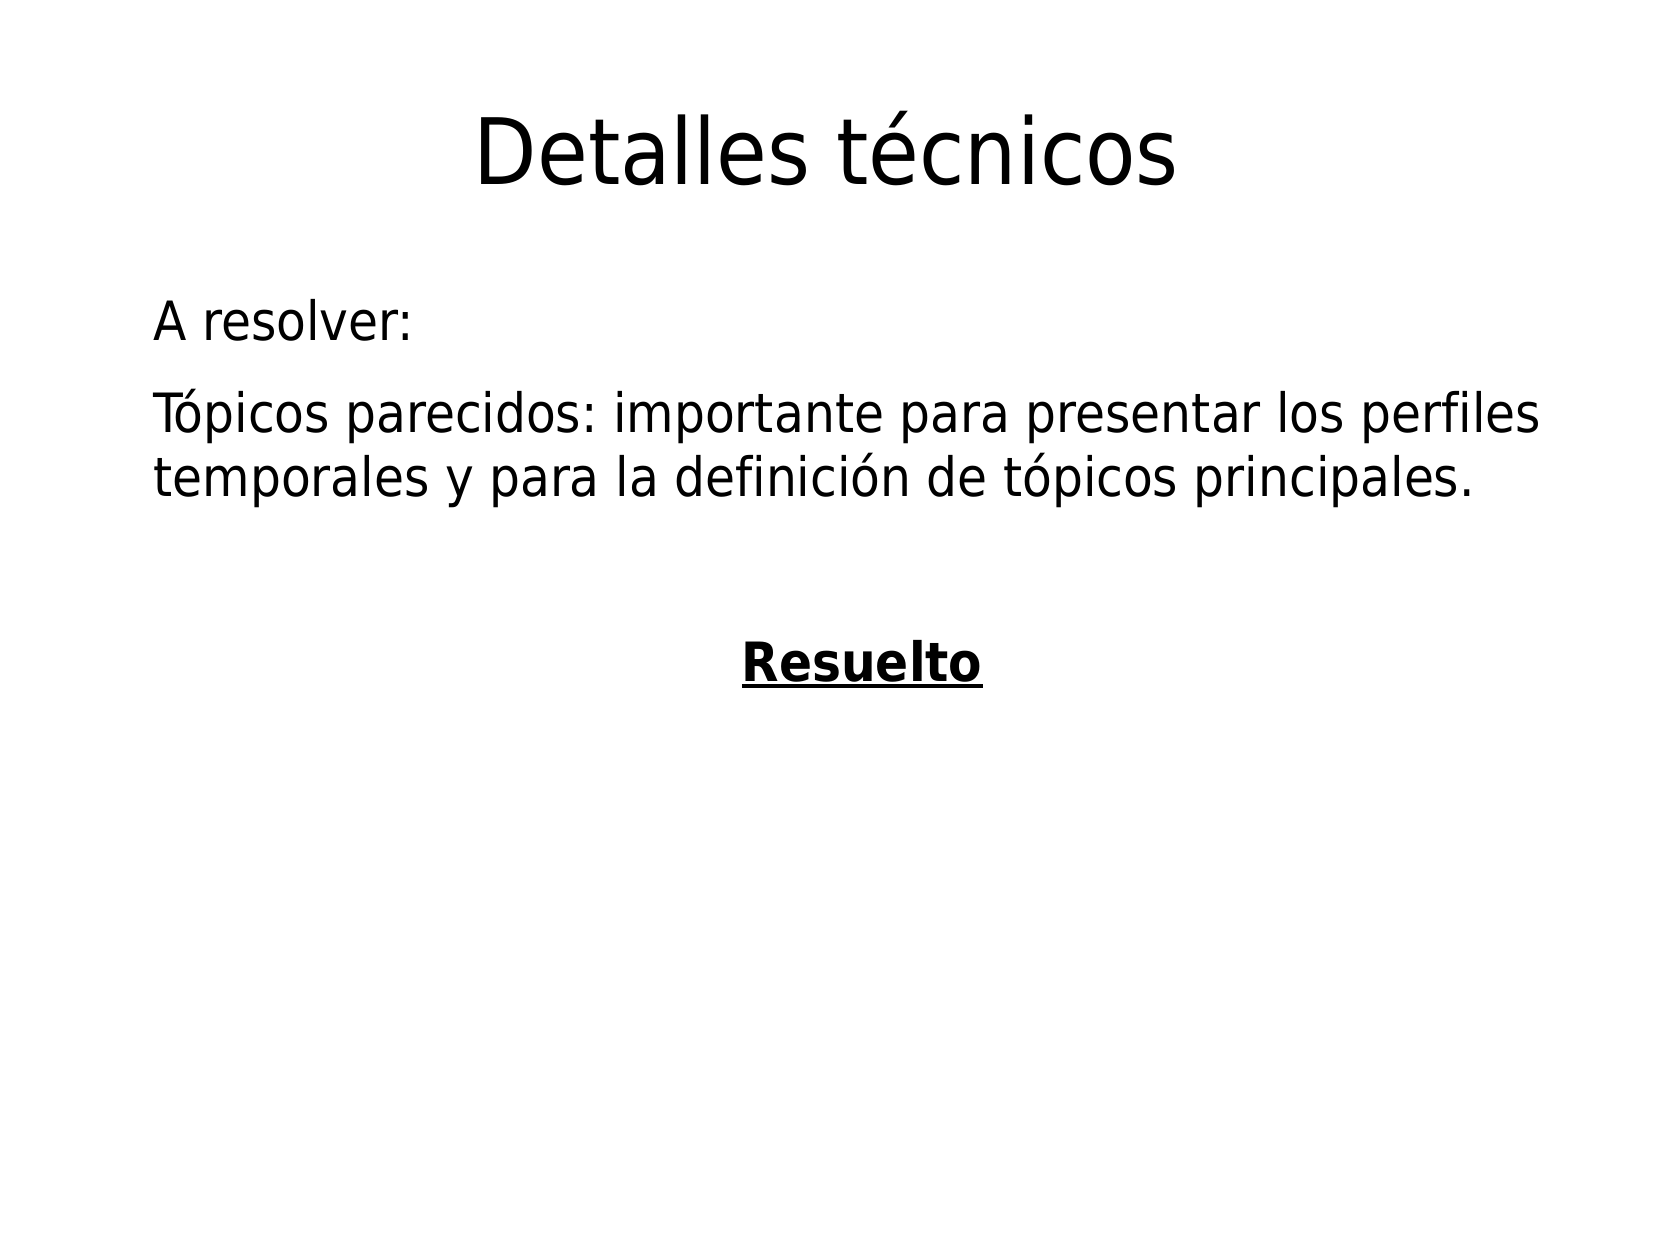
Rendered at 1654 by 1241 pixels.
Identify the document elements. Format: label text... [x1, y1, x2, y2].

title Detalles técnicos [82, 49, 1571, 257]
list A resolver: Tópicos parecidos: importante para presentar los perfiles temporales y para la definición de tópicos principales. Resuelto [82, 290, 1571, 1205]
